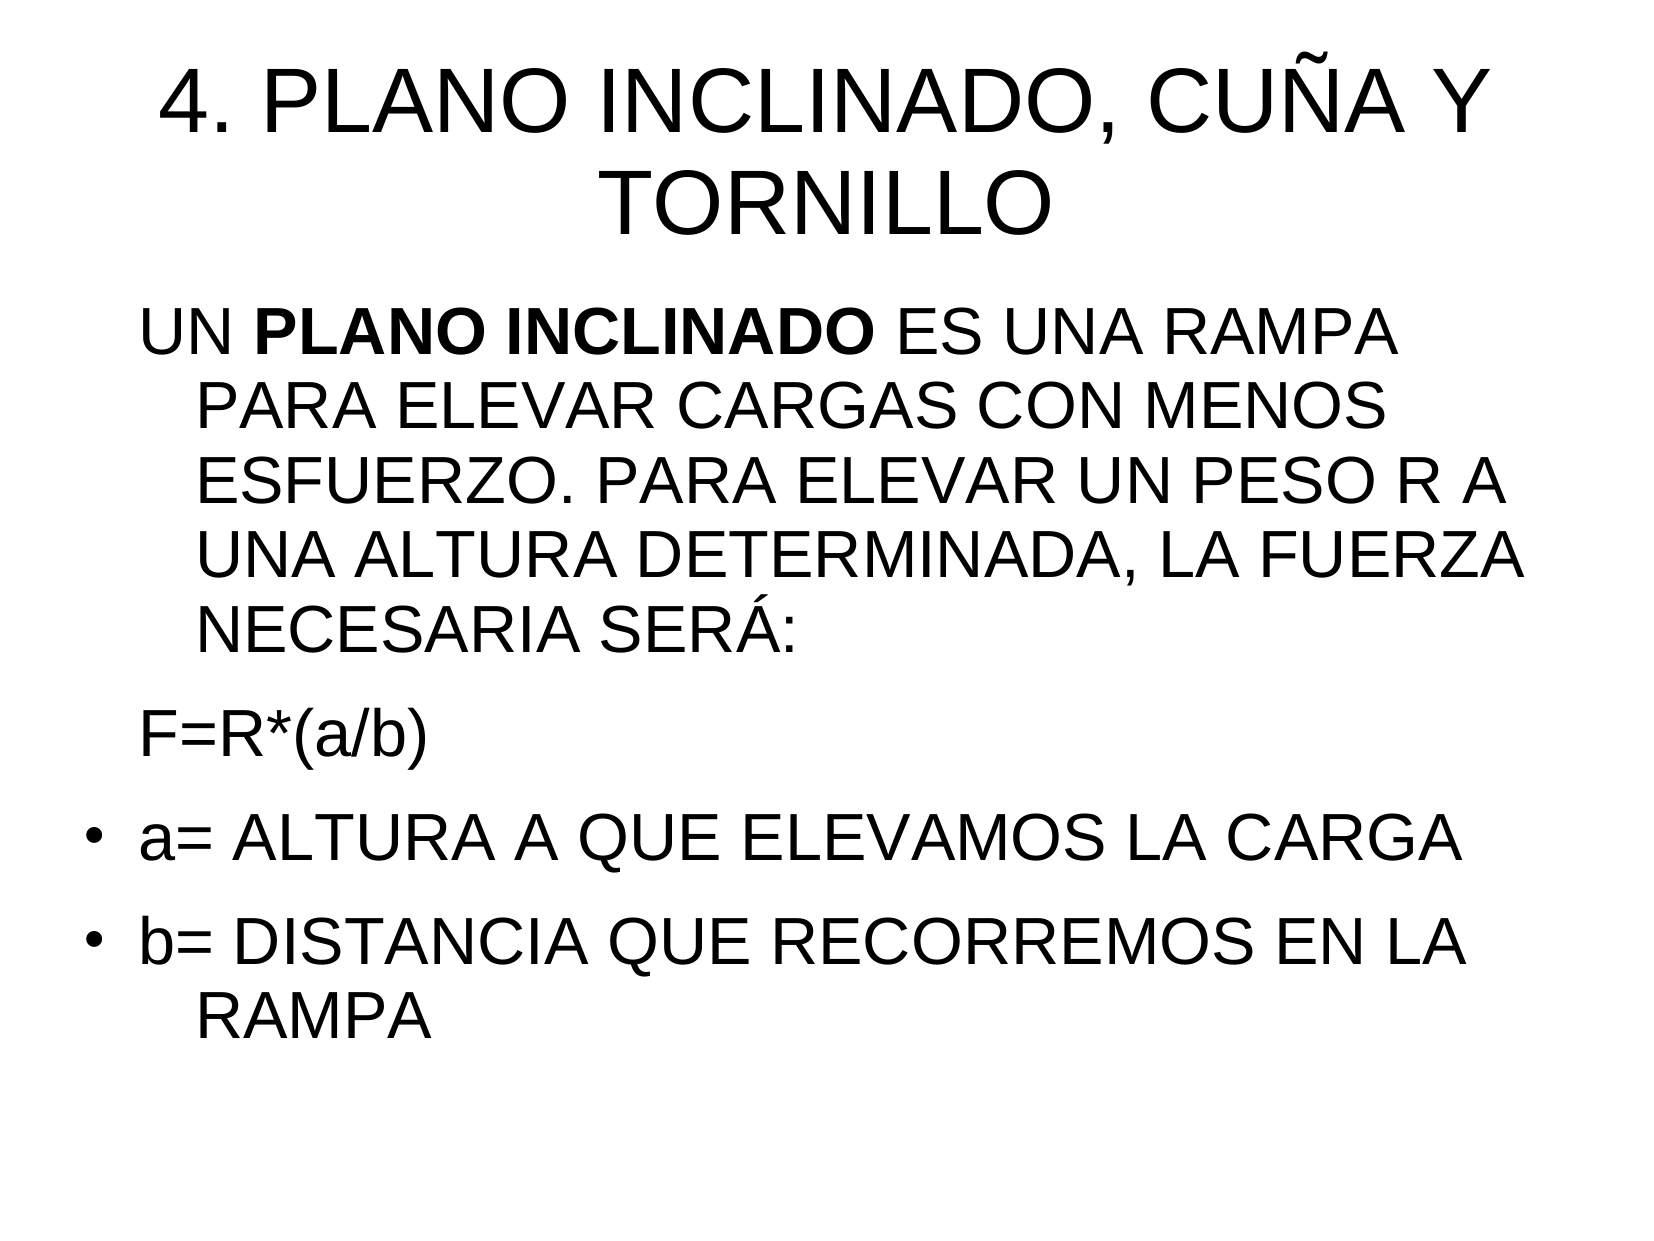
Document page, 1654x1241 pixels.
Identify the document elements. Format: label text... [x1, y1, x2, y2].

title 4. PLANO INCLINADO, CUÑA Y TORNILLO [82, 50, 1571, 256]
list UN PLANO INCLINADO ES UNA RAMPA PARA ELEVAR CARGAS CON MENOS ESFUERZO. PARA ELEVAR UN PESO R A UNA ALTURA DETERMINADA, LA FUERZA NECESARIA SERÁ: F=R*(a/b) a= ALTURA A QUE ELEVAMOS LA CARGA b= DISTANCIA QUE RECORREMOS EN LA RAMPA [82, 290, 1571, 1109]
